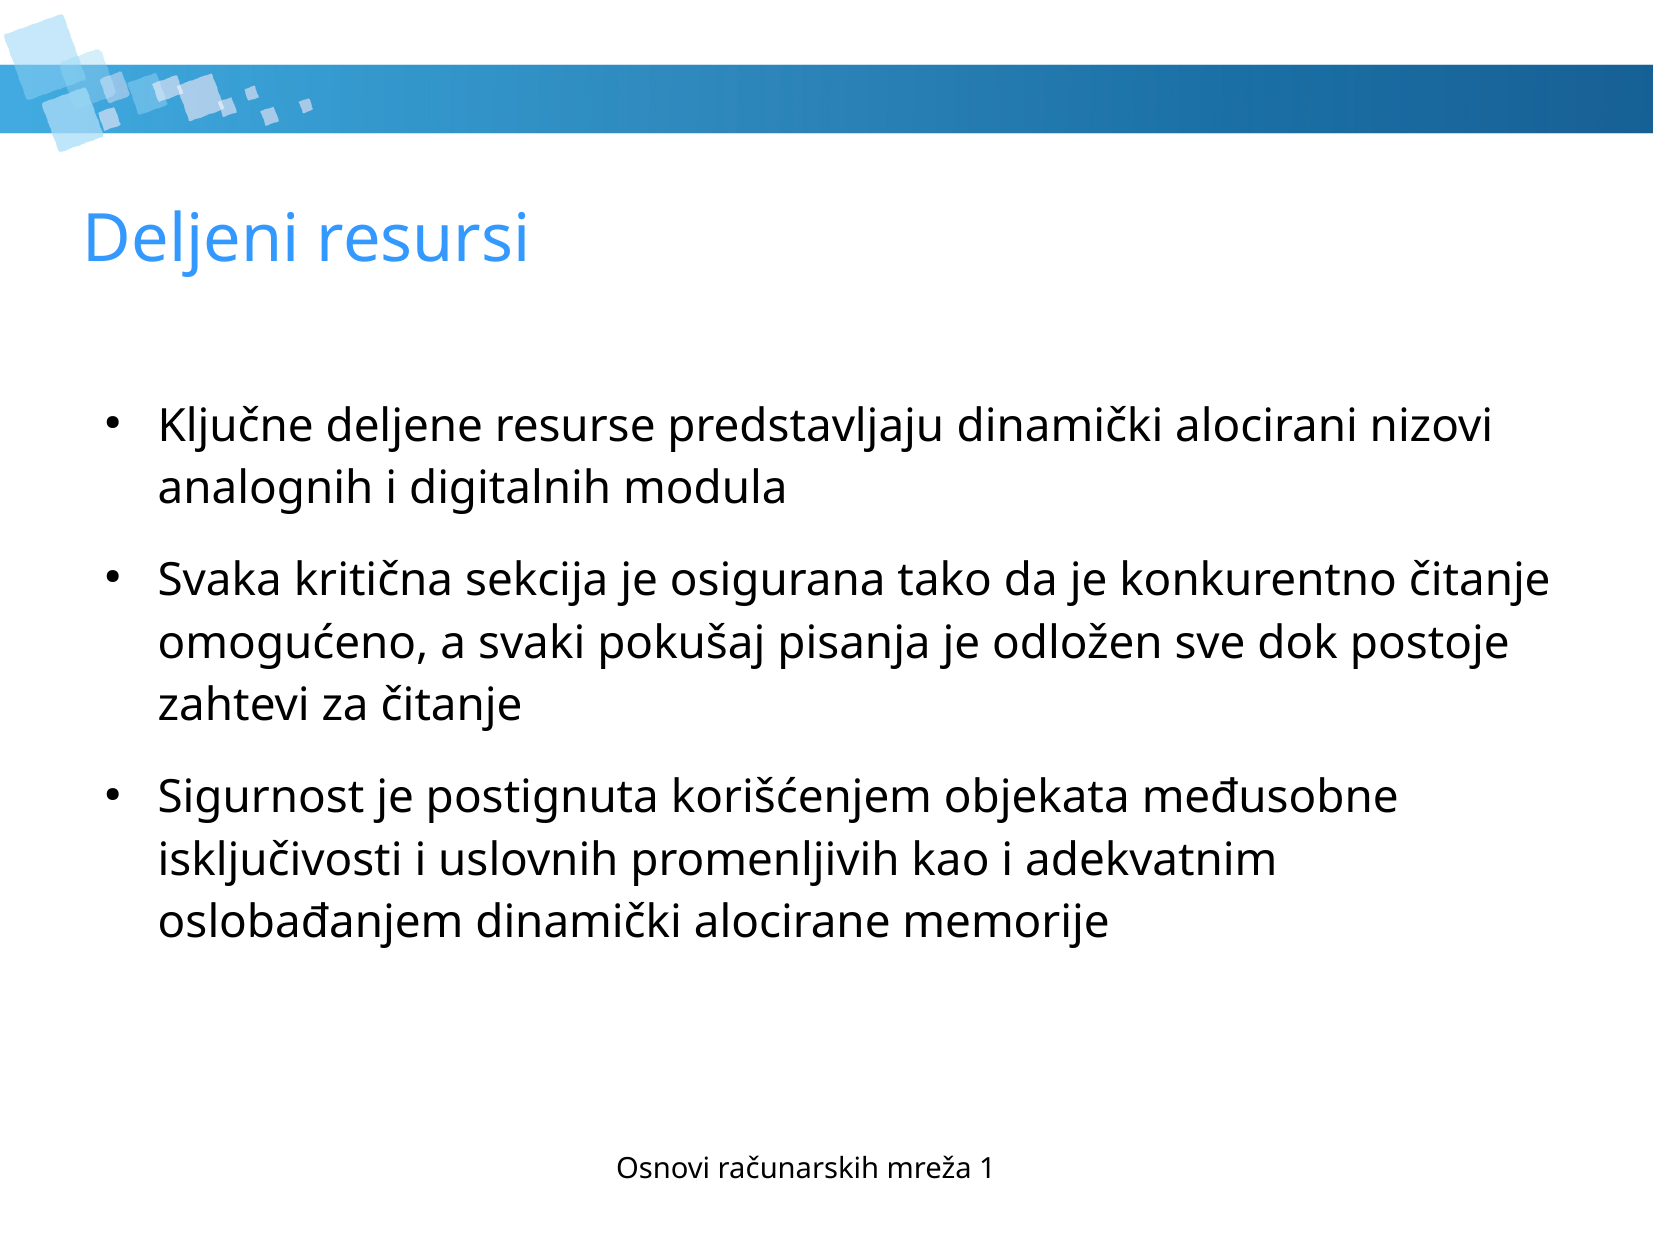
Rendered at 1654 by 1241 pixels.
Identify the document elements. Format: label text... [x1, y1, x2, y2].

title Deljeni resursi [82, 132, 1571, 340]
picture [0, 0, 1653, 1238]
list Ključne deljene resurse predstavljaju dinamički alocirani nizovi analognih i digitalnih modula Svaka kritična sekcija je osigurana tako da je konkurentno čitanje omogućeno, a svaki pokušaj pisanja je odložen sve dok postoje zahtevi za čitanje Sigurnost je postignuta korišćenjem objekata međusobne isključivosti i uslovnih promenljivih kao i adekvatnim oslobađanjem dinamički alocirane memorije [86, 300, 1576, 1020]
